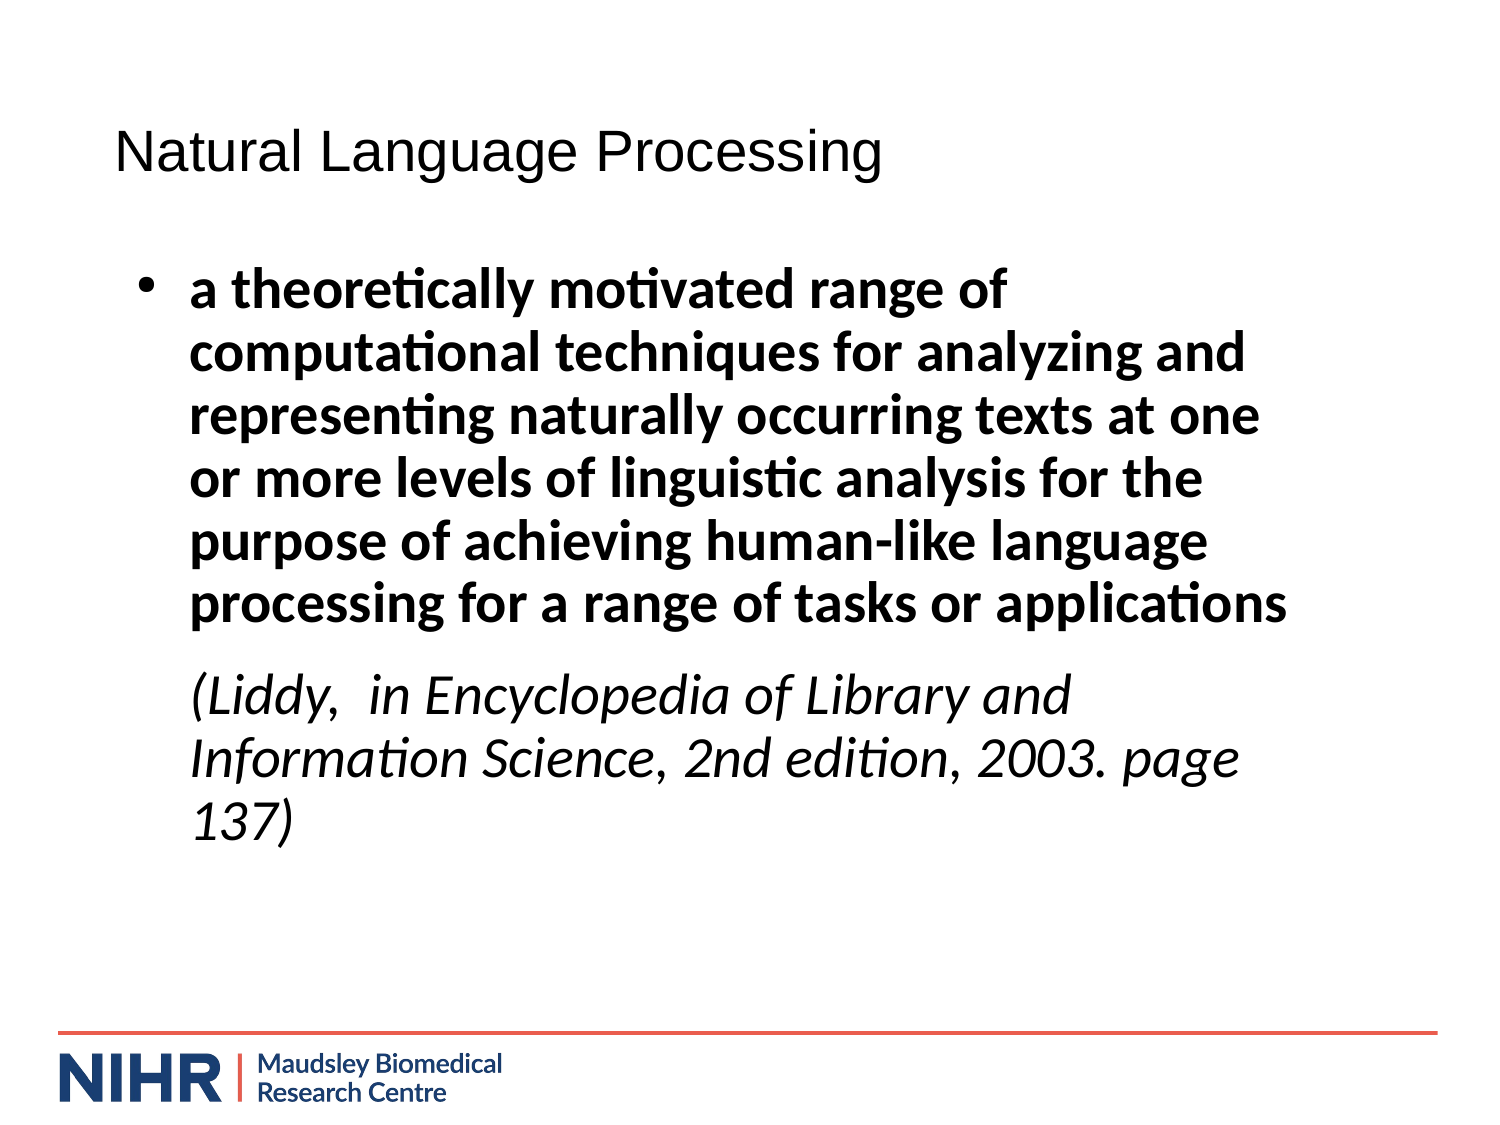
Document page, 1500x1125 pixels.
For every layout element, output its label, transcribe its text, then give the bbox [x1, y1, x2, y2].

list a theoretically motivated range of computational techniques for analyzing and representing naturally occurring texts at one or more levels of linguistic analysis for the purpose of achieving human-like language processing for a range of tasks or applications (Liddy, in Encyclopedia of Library and Information Science, 2nd edition, 2003. page 137) [118, 258, 1300, 904]
text_box Natural Language Processing [100, 113, 1105, 192]
picture [29, 1018, 531, 1125]
